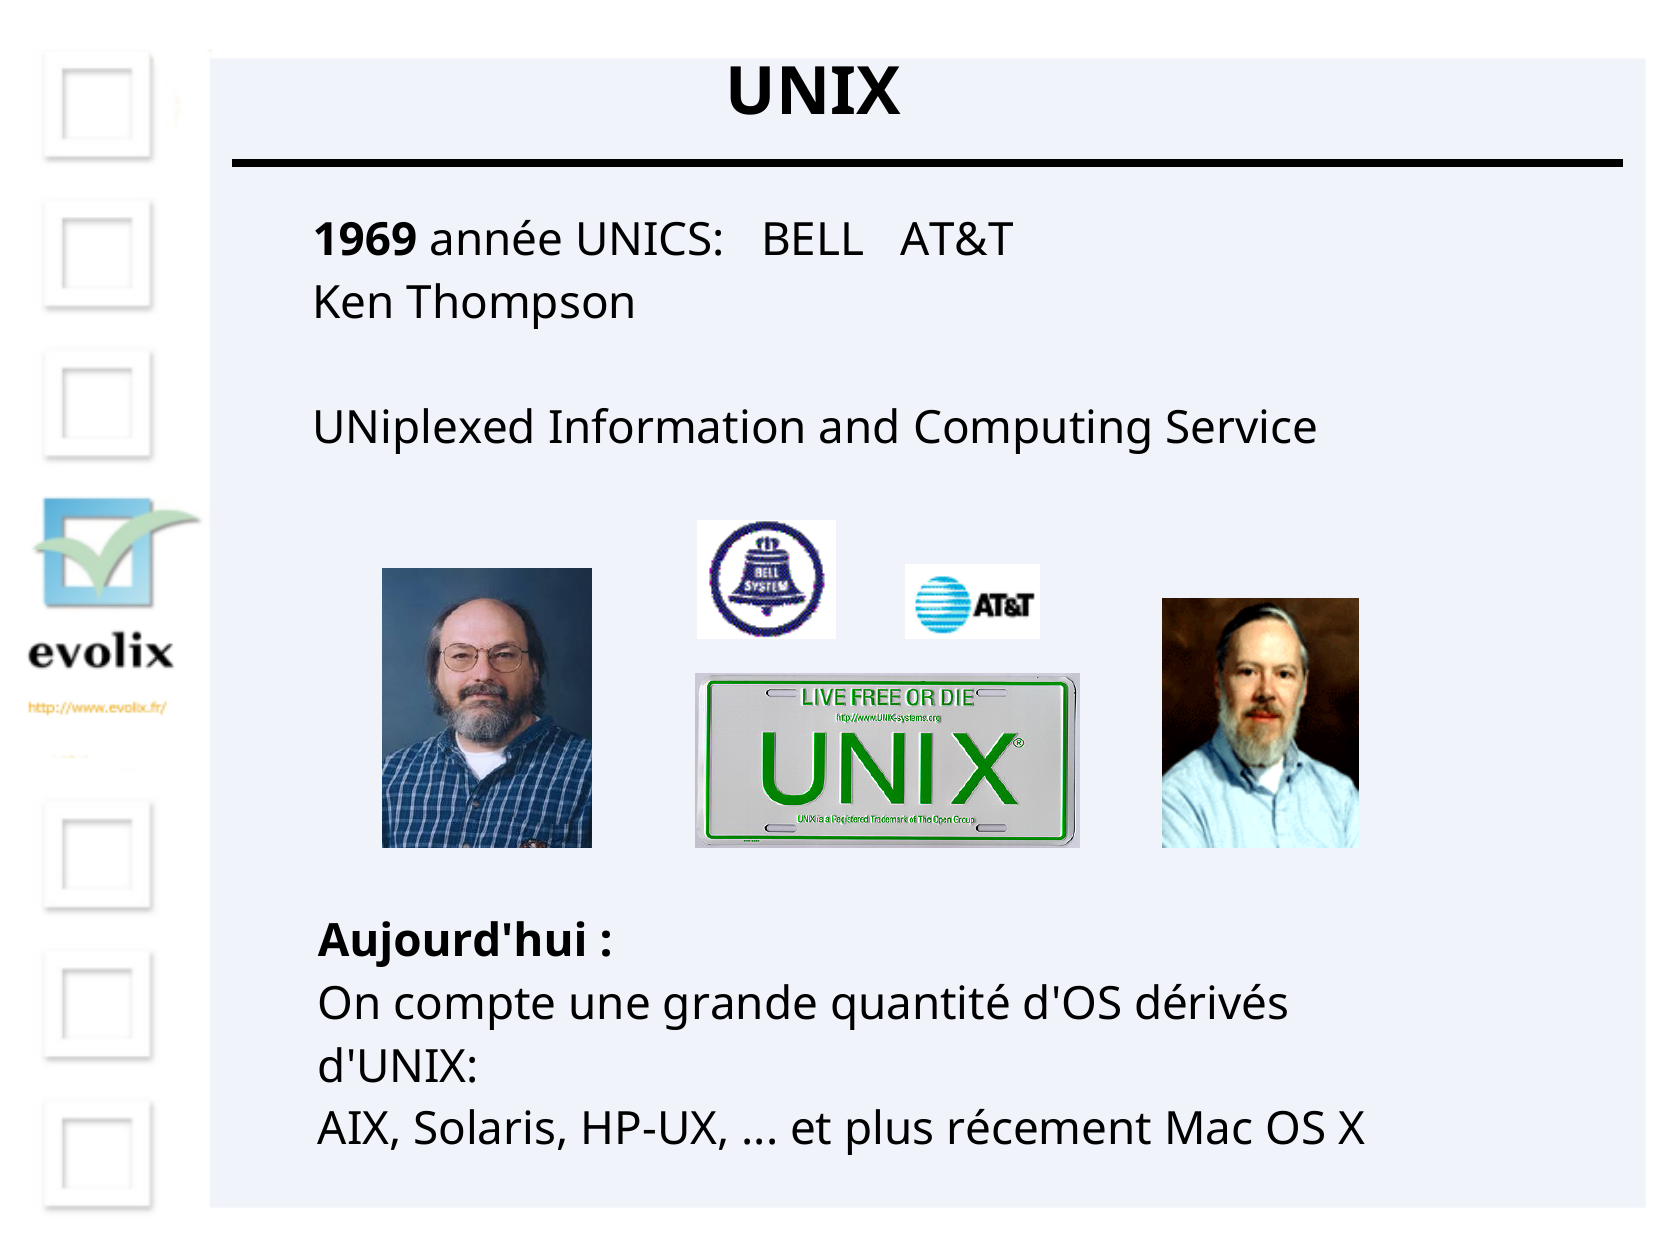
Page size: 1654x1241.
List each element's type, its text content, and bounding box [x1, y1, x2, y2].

picture [0, 49, 1654, 1218]
text_box Aujourd'hui : On compte une grande quantité d'OS dérivés d'UNIX: AIX, Solaris, HP-UX, ... et plus récement Mac OS X [317, 907, 1463, 1217]
title UNIX [22, 27, 1604, 151]
text_box 1969 année UNICS: BELL AT&T Ken Thompson UNiplexed Information and Computing Service [312, 206, 1359, 483]
